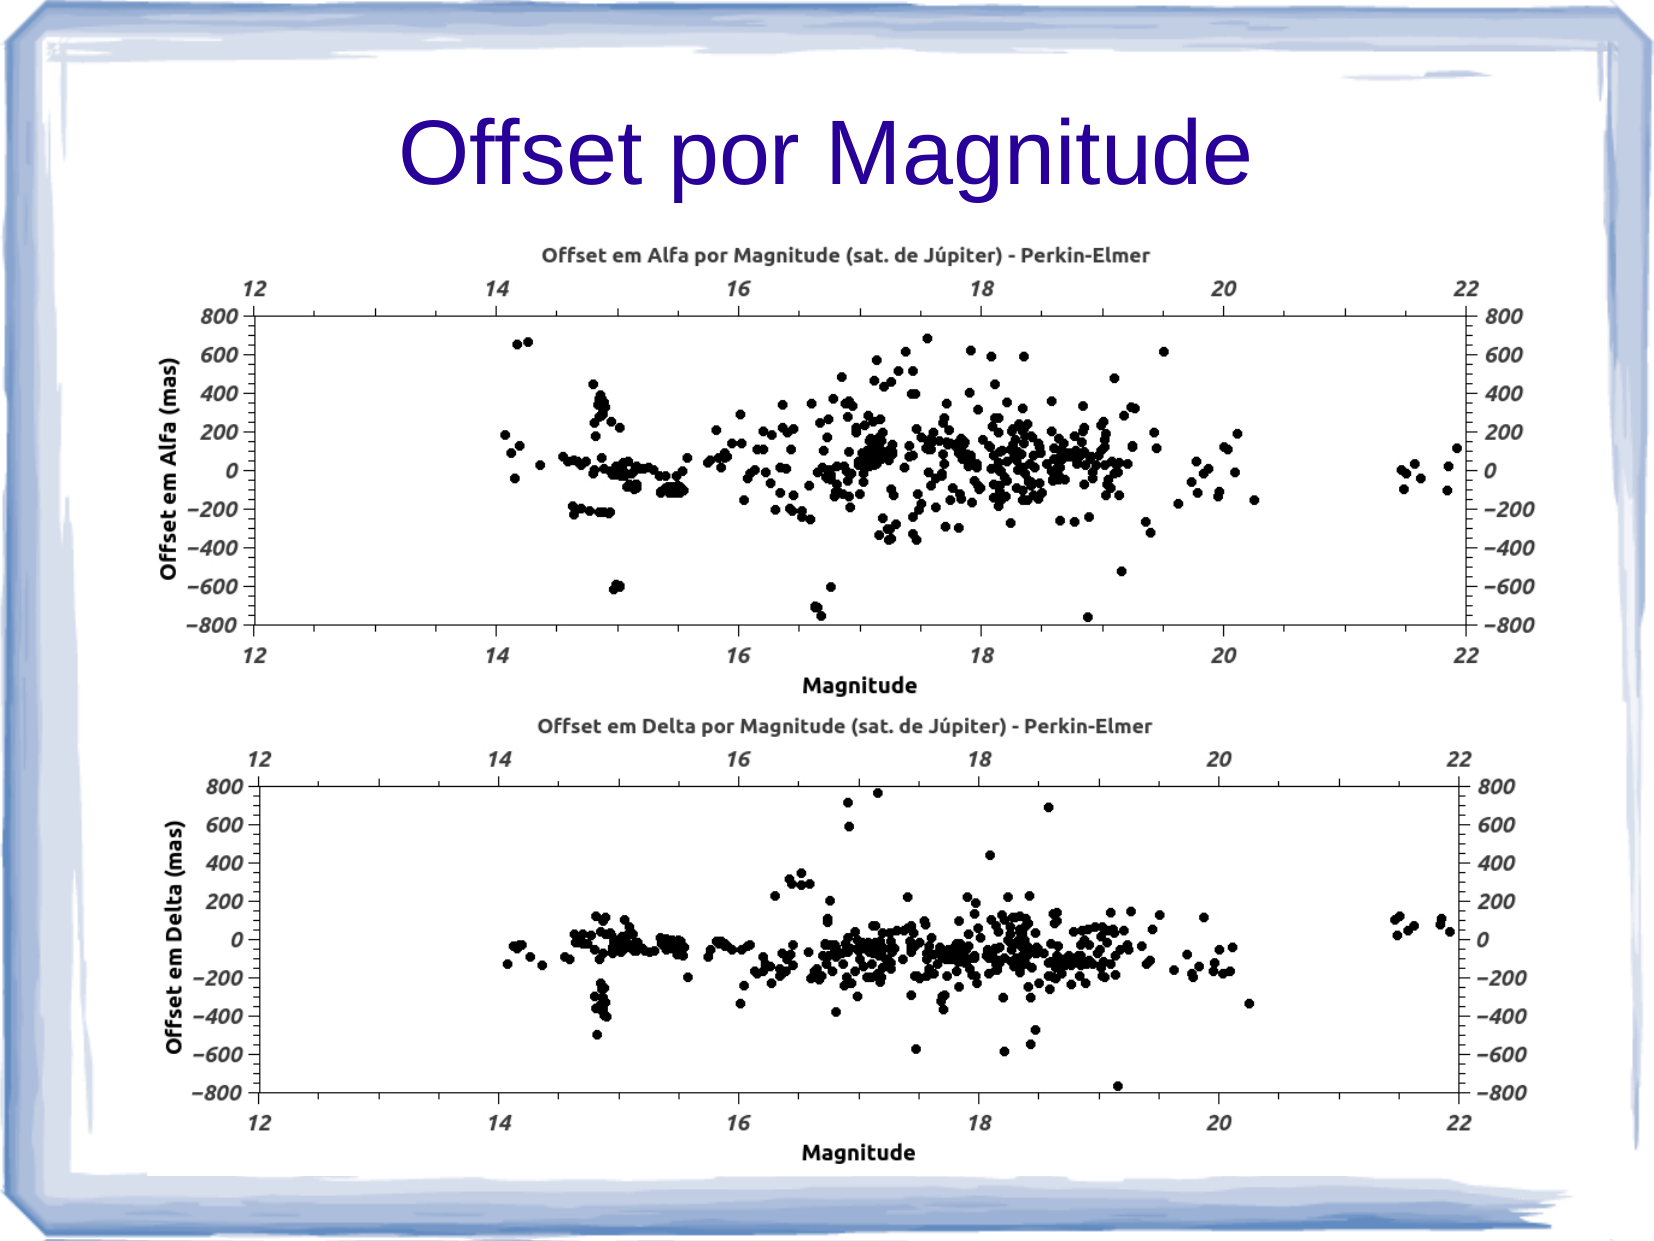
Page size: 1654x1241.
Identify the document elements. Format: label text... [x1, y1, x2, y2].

title Offset por Magnitude [82, 49, 1571, 257]
picture [0, 0, 1654, 1241]
